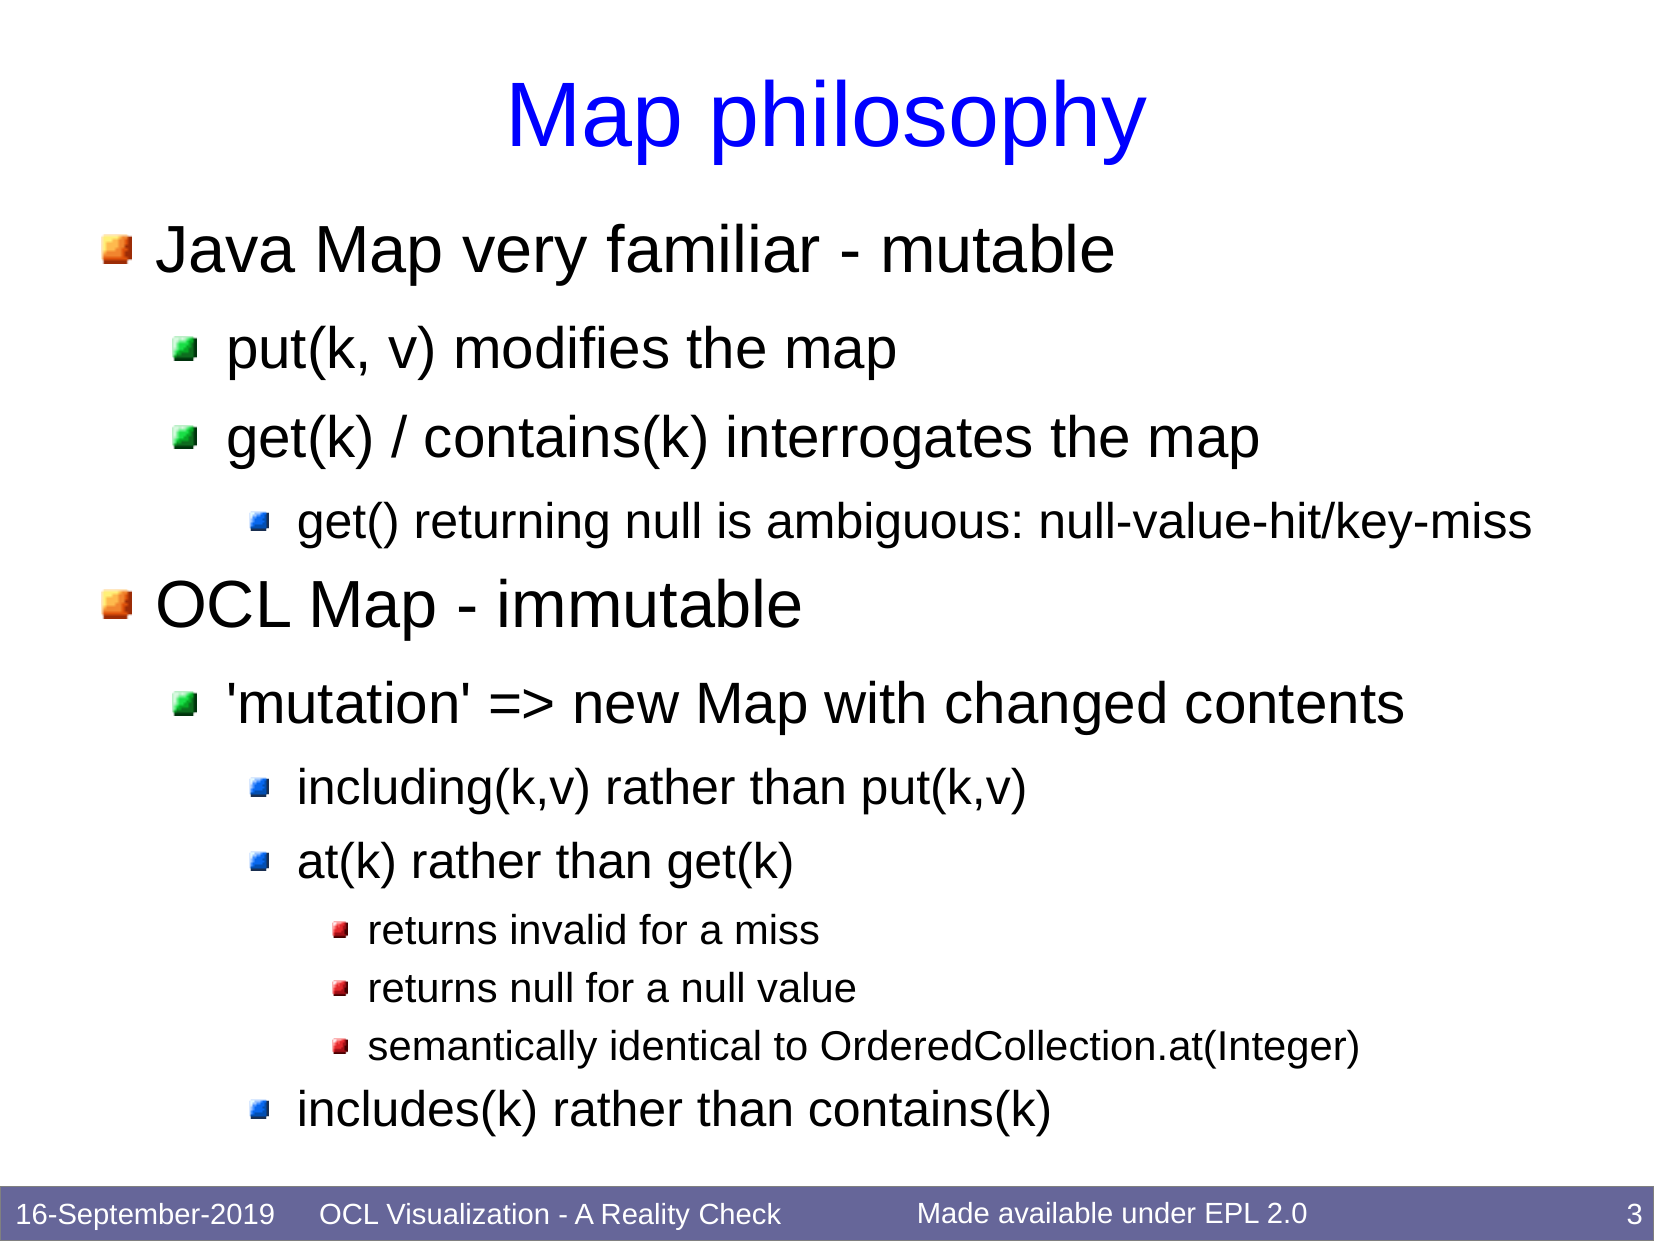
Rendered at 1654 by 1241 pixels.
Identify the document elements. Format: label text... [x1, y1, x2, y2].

title Map philosophy [82, 49, 1571, 180]
list Java Map very familiar - mutable put(k, v) modifies the map get(k) / contains(k) interrogates the map get() returning null is ambiguous: null-value-hit/key-miss OCL Map - immutable 'mutation' => new Map with changed contents including(k,v) rather than put(k,v) at(k) rather than get(k) returns invalid for a miss returns null for a null value semantically identical to OrderedCollection.at(Integer) includes(k) rather than contains(k) [84, 211, 1573, 1211]
